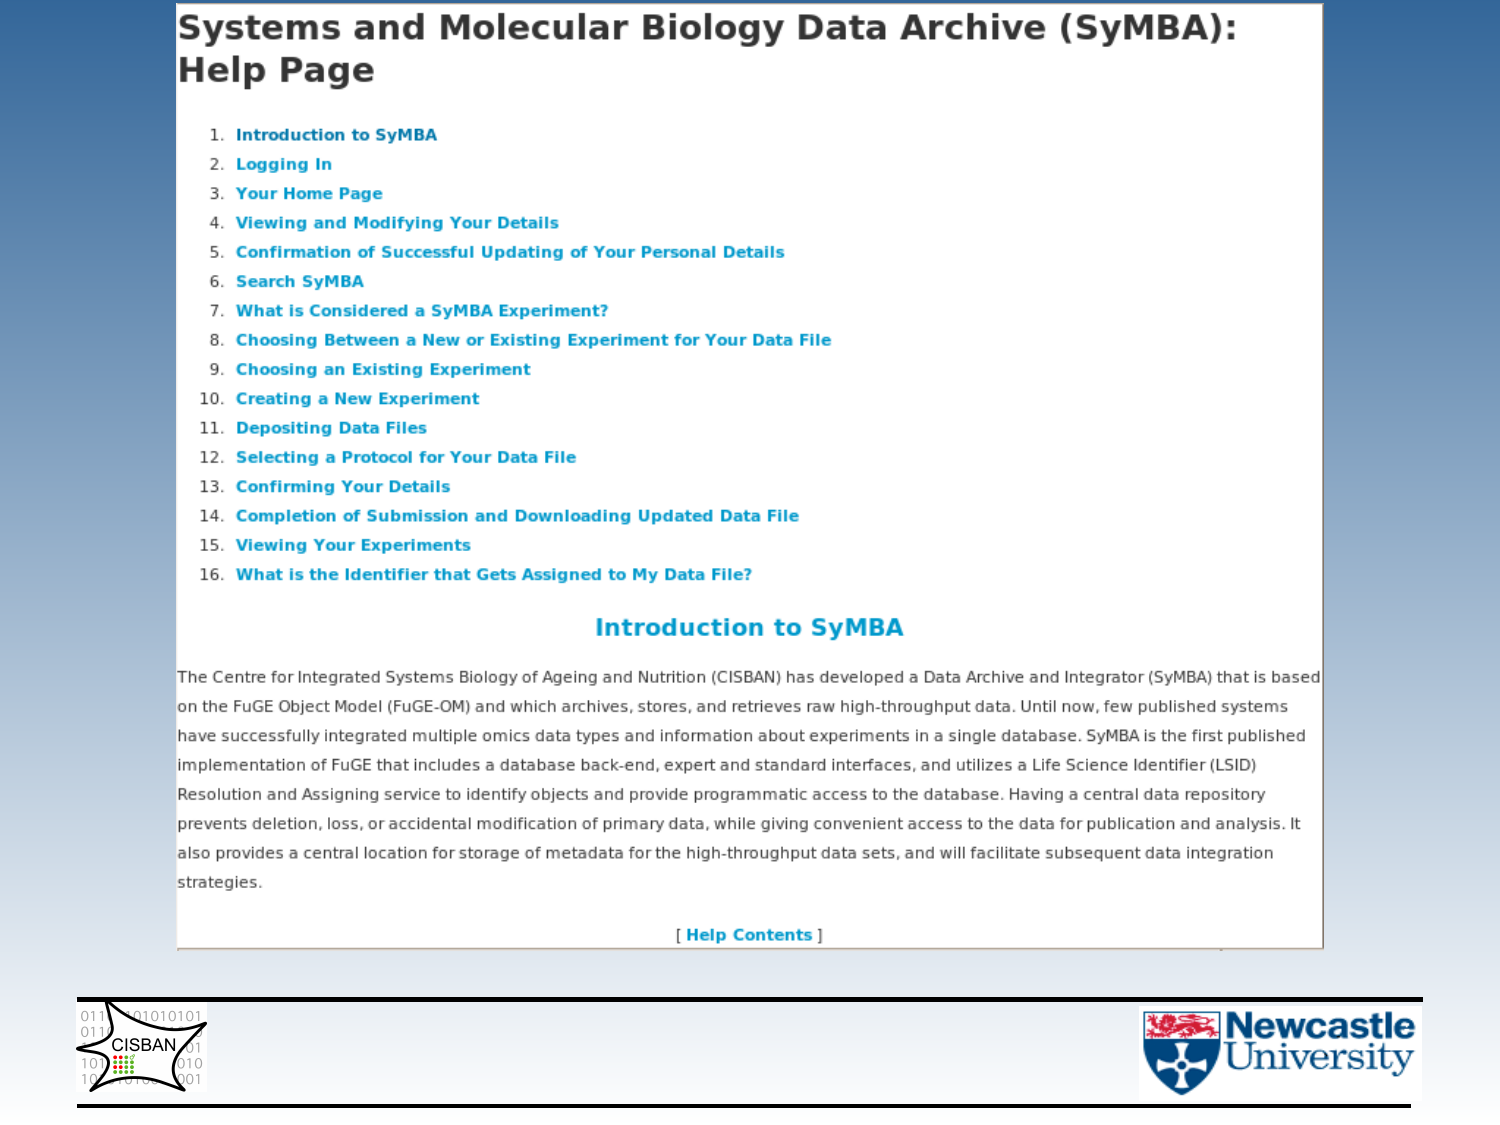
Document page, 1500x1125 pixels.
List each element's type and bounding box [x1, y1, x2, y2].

picture [76, 999, 207, 1092]
picture [1139, 1006, 1422, 1101]
picture [176, 3, 1324, 952]
